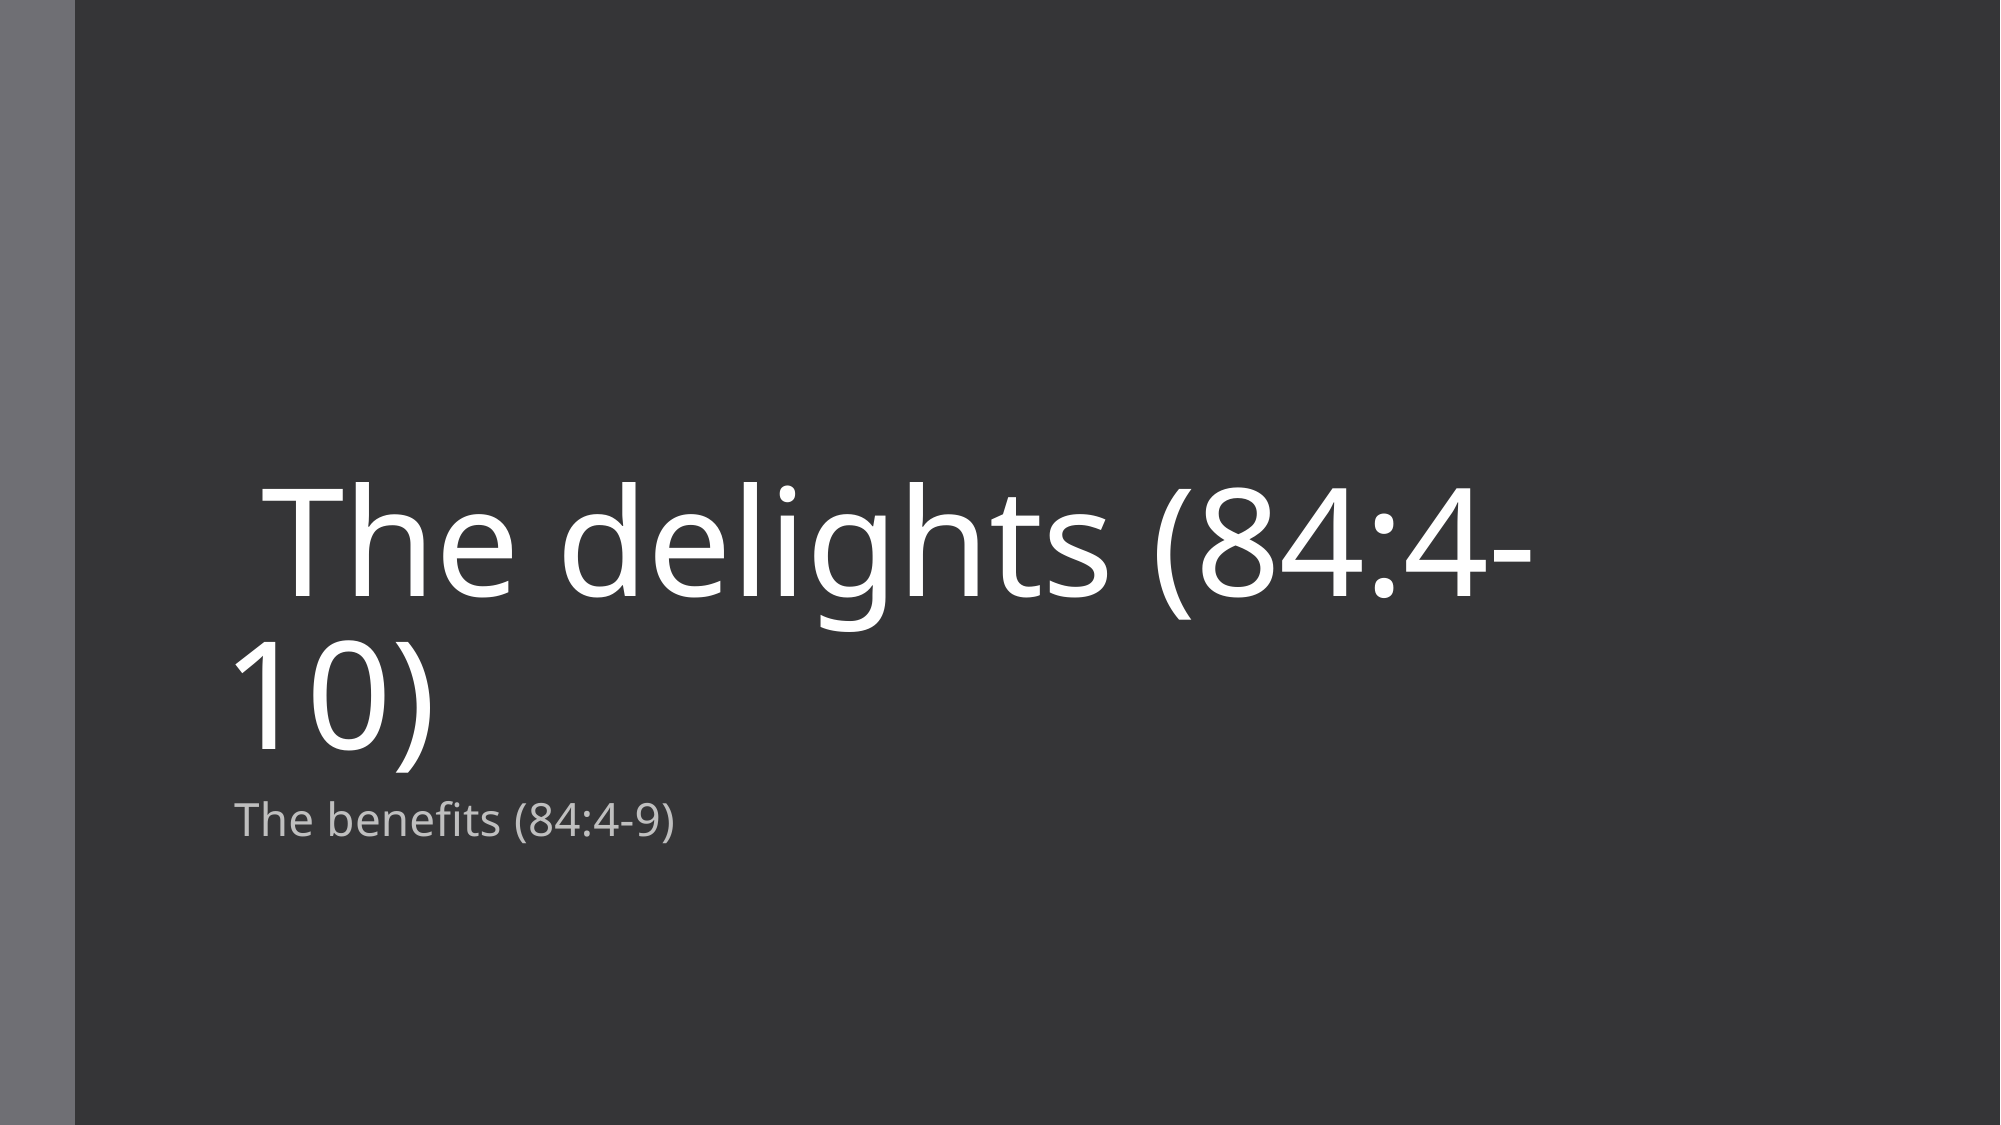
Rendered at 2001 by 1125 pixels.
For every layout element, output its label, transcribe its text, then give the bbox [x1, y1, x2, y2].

subtitle The benefits (84:4-9) [206, 787, 1752, 1066]
title The delights (84:4-10) [206, 124, 1752, 787]
